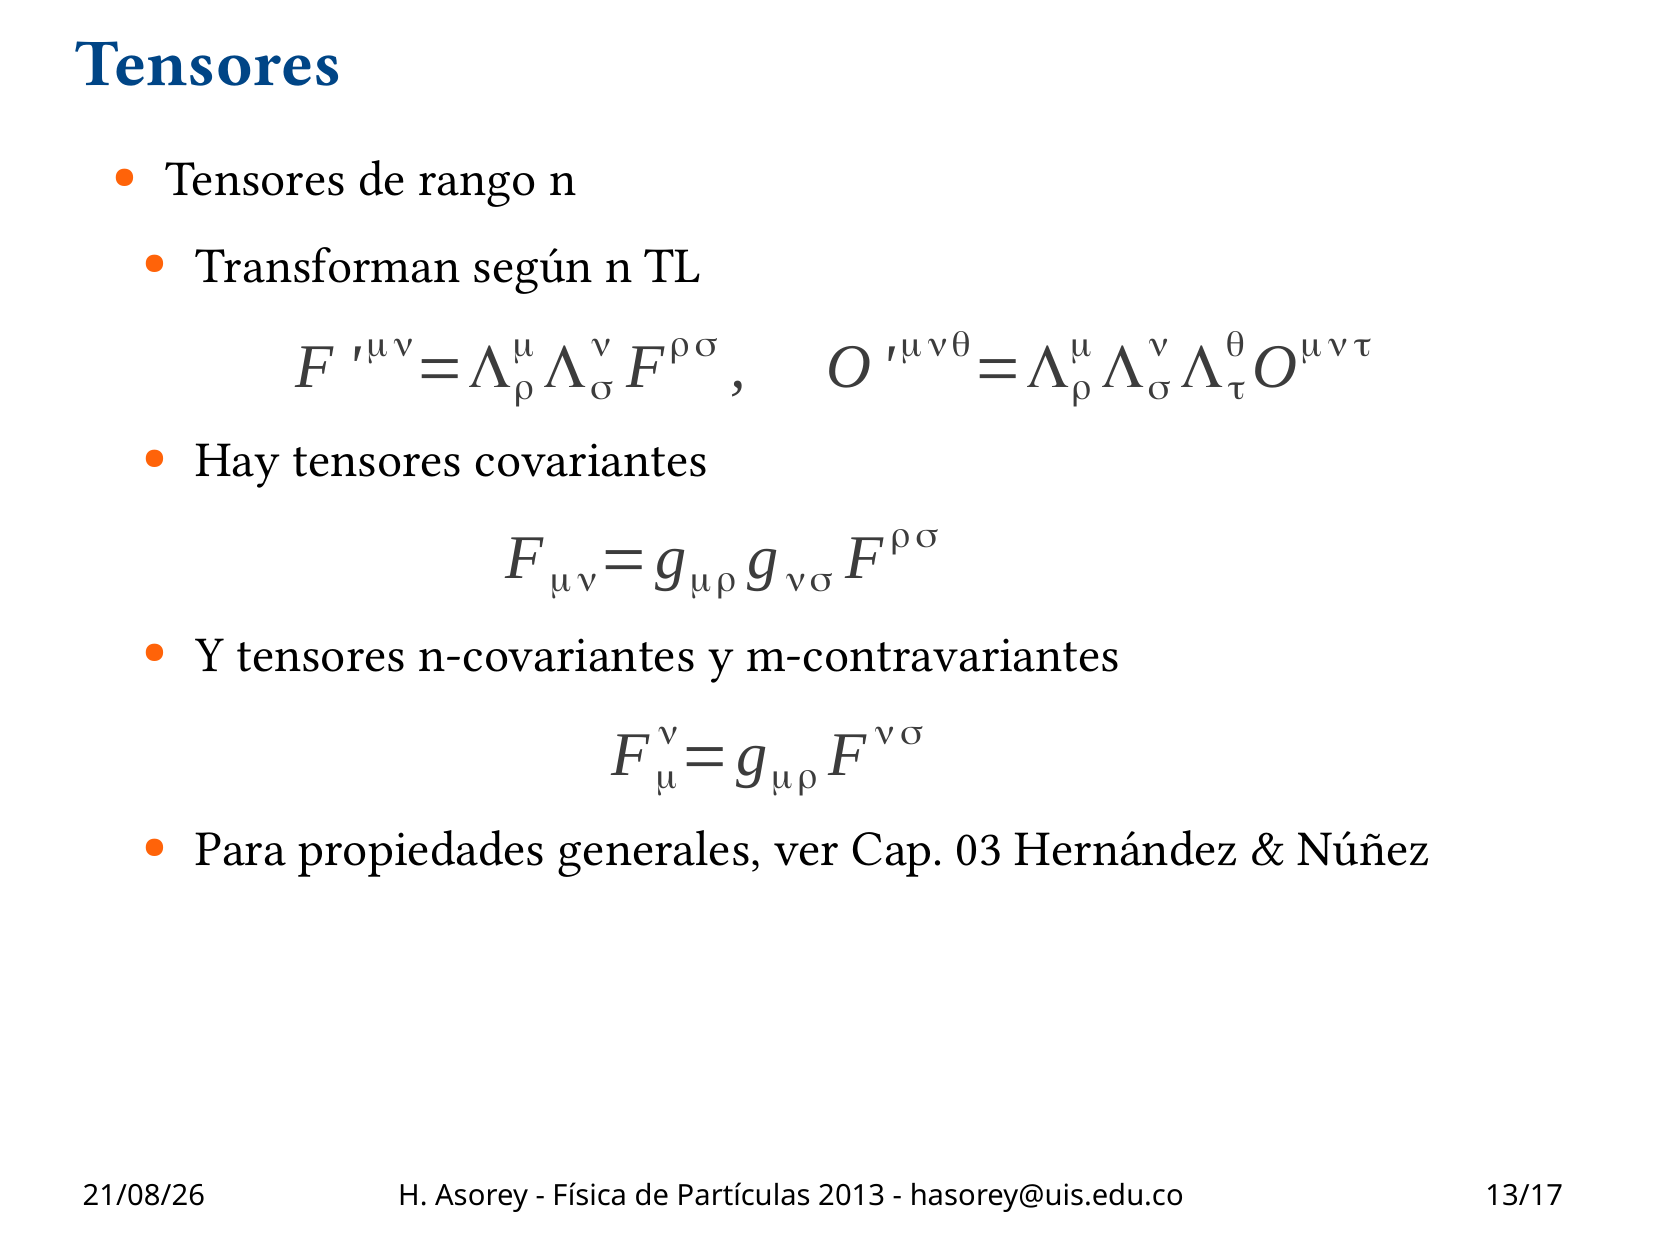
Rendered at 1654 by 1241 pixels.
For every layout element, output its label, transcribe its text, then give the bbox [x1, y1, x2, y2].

title Tensores [75, 13, 1564, 115]
chart [495, 523, 946, 601]
chart [285, 330, 1379, 410]
list Tensores de rango n Transforman según n TL Hay tensores covariantes Y tensores n-covariantes y m-contravariantes Para propiedades generales, ver Cap. 03 Hernández & Núñez [82, 150, 1636, 1171]
chart [601, 720, 931, 797]
